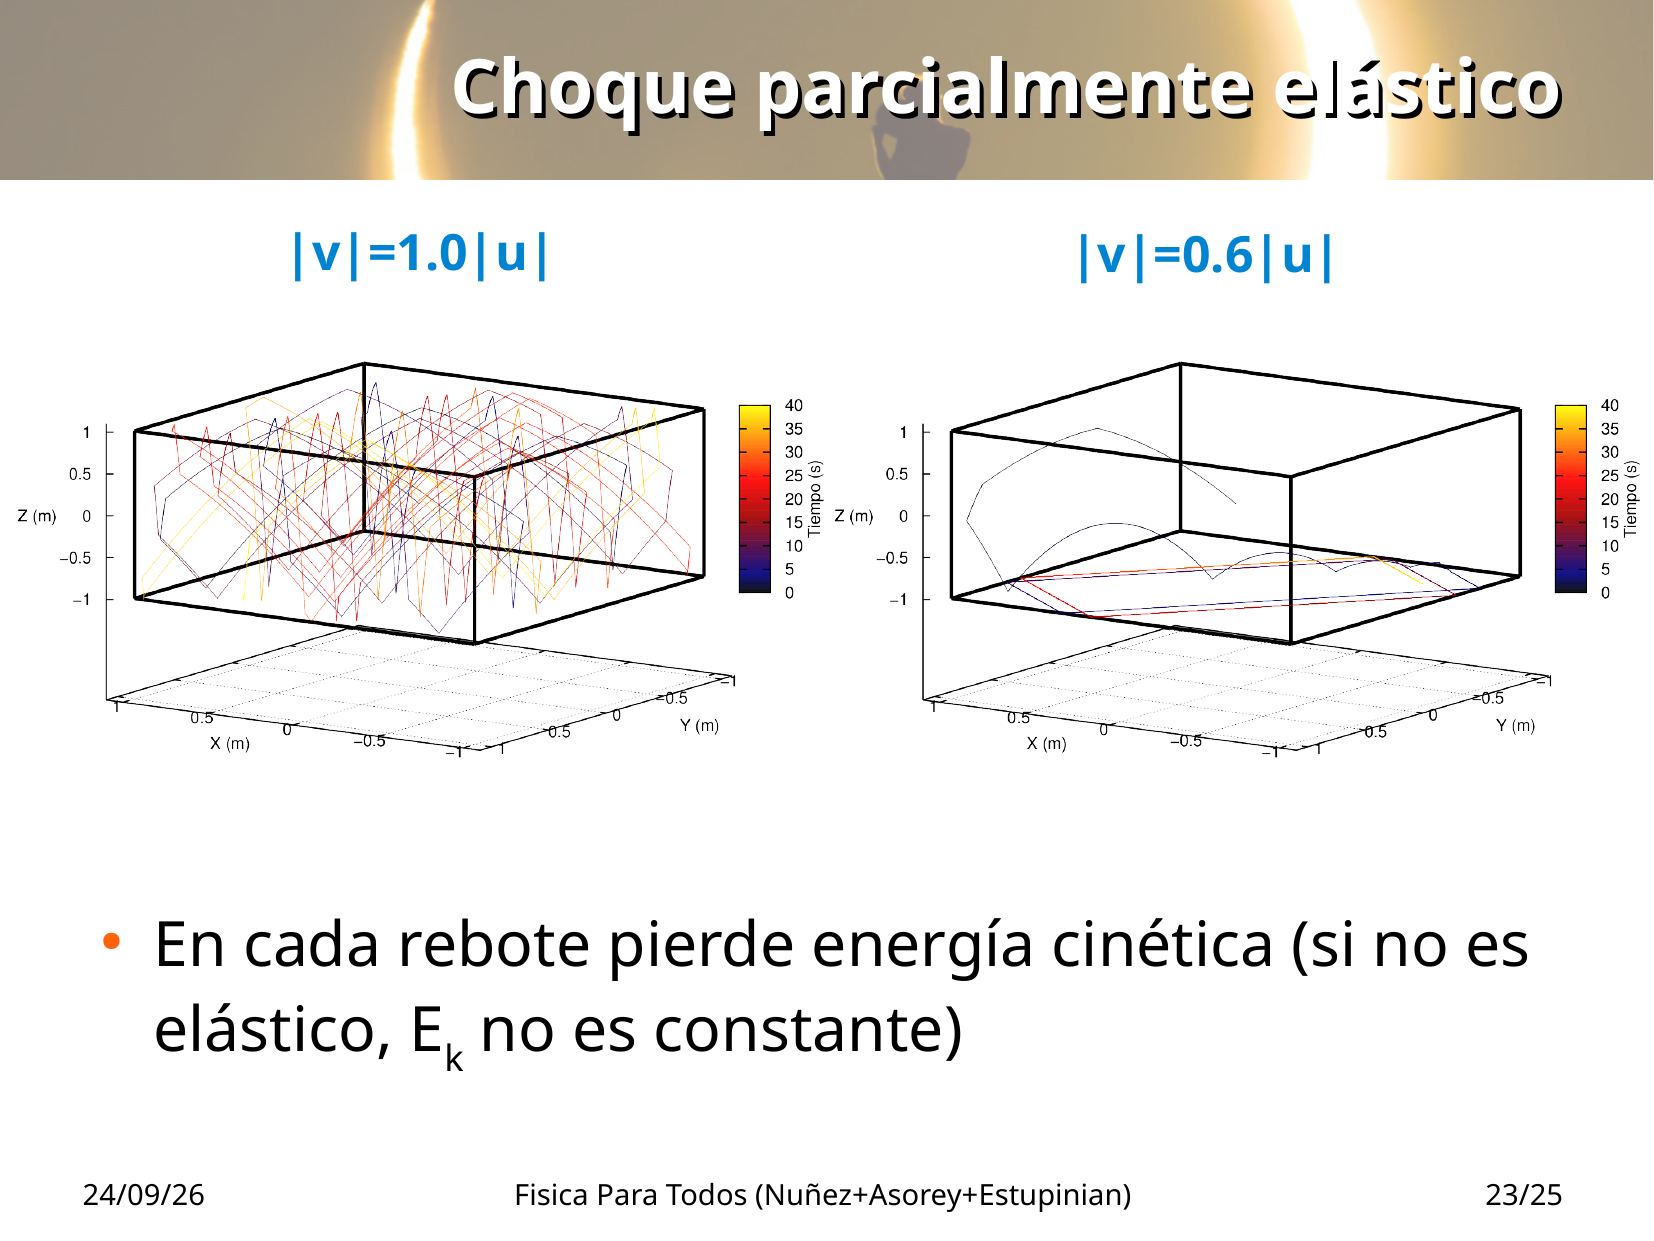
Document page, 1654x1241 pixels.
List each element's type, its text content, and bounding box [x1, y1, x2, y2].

picture [0, 0, 1654, 180]
text_box |v|=0.6|u| [1055, 211, 1351, 254]
title Choque parcialmente elástico [75, 19, 1564, 151]
picture [0, 254, 1654, 845]
text_box |v|=1.0|u| [270, 210, 565, 254]
list En cada rebote pierde energía cinética (si no es elástico, Ek no es constante) [82, 900, 1571, 1140]
